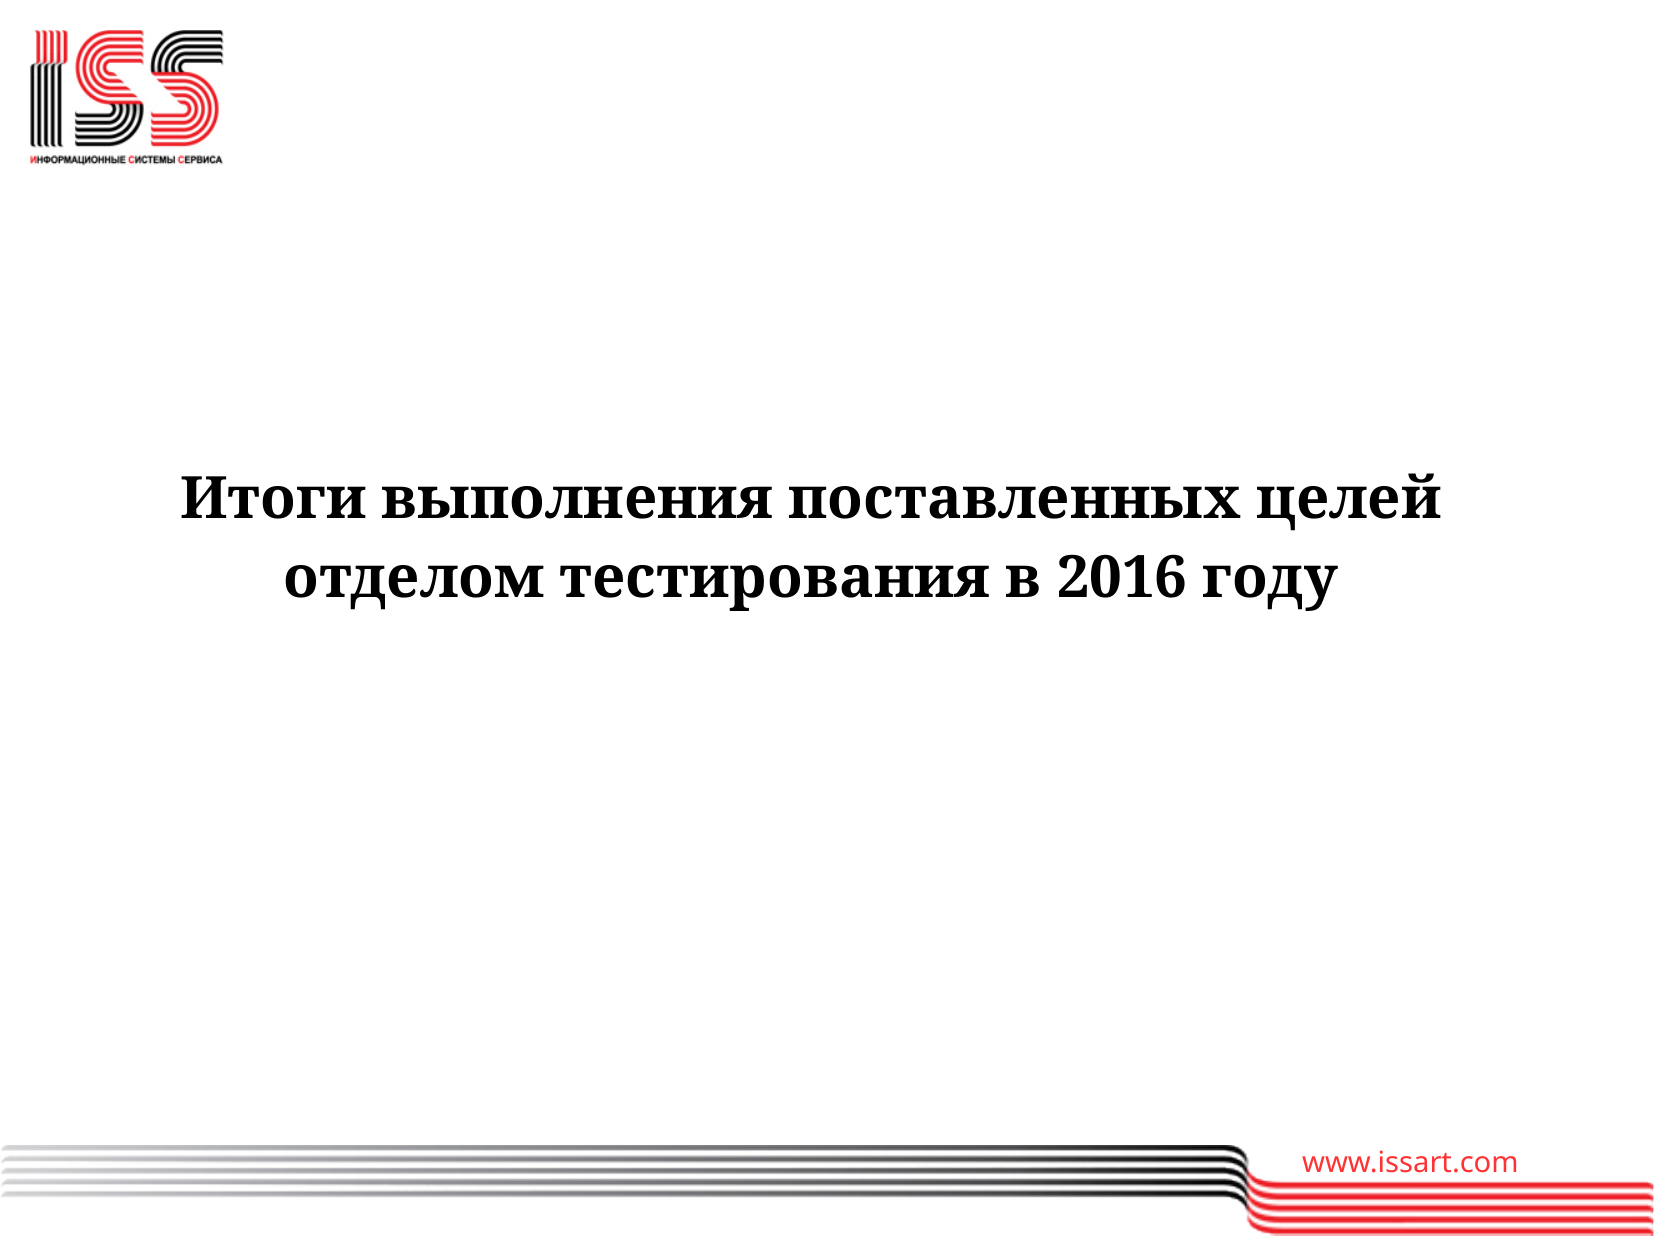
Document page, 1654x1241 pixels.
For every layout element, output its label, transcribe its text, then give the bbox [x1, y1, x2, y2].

text_box Итоги выполнения поставленных целей отделом тестирования в 2016 году [165, 448, 1501, 674]
picture [29, 30, 225, 166]
text_box www.issart.com [1287, 1133, 1619, 1184]
picture [0, 1145, 1654, 1236]
